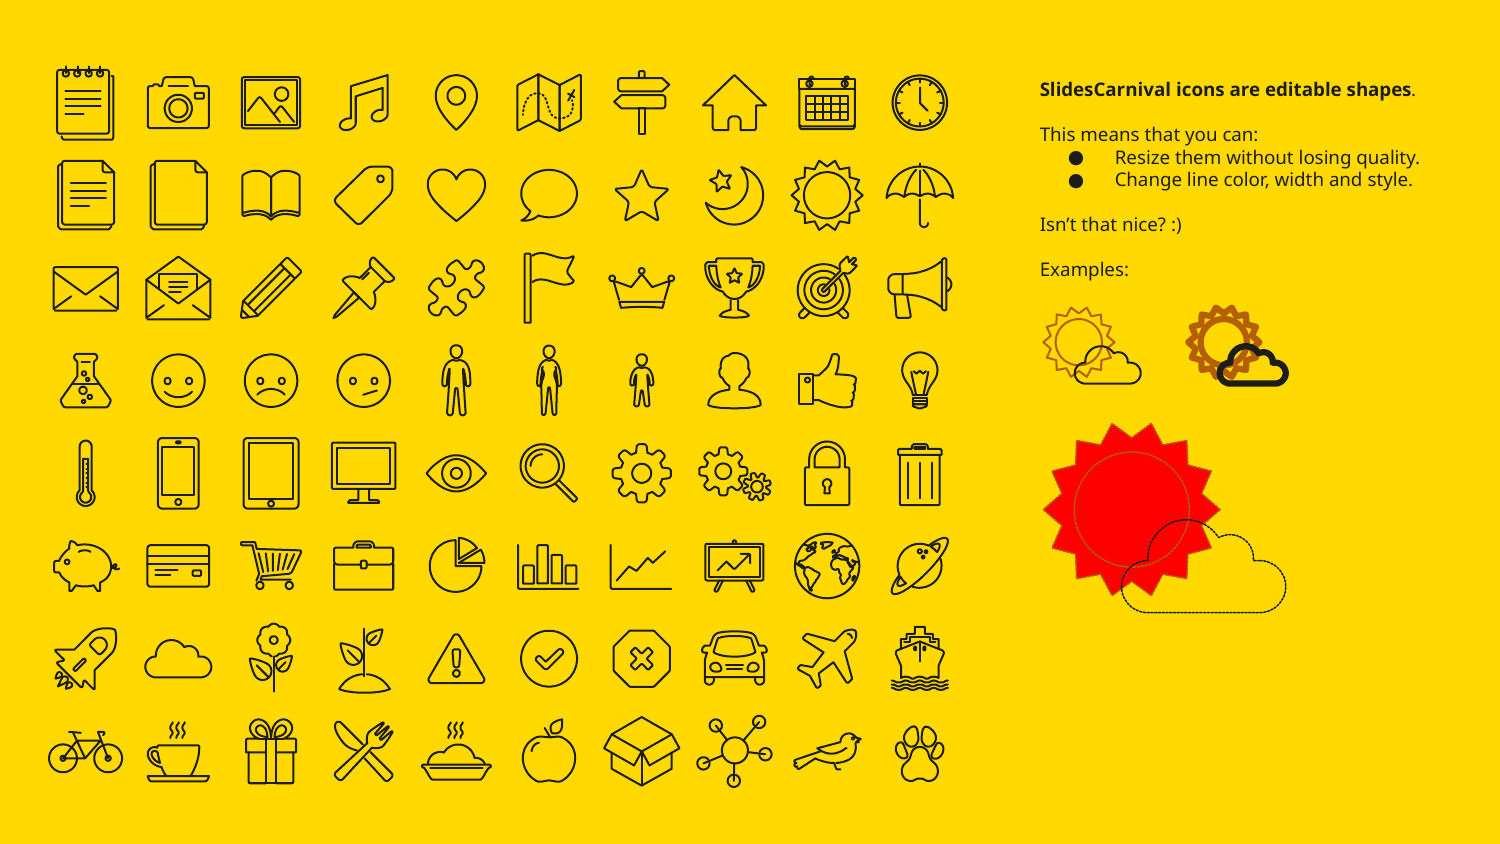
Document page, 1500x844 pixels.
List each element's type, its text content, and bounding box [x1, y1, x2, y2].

text_box SlidesCarnival icons are editable shapes. This means that you can: Resize them without losing quality. Change line color, width and style. Isn’t that nice? :) Examples: [1025, 62, 1451, 314]
text_box [1043, 423, 1221, 596]
text_box [1123, 521, 1212, 596]
text_box <numéro> [705, 766, 795, 832]
